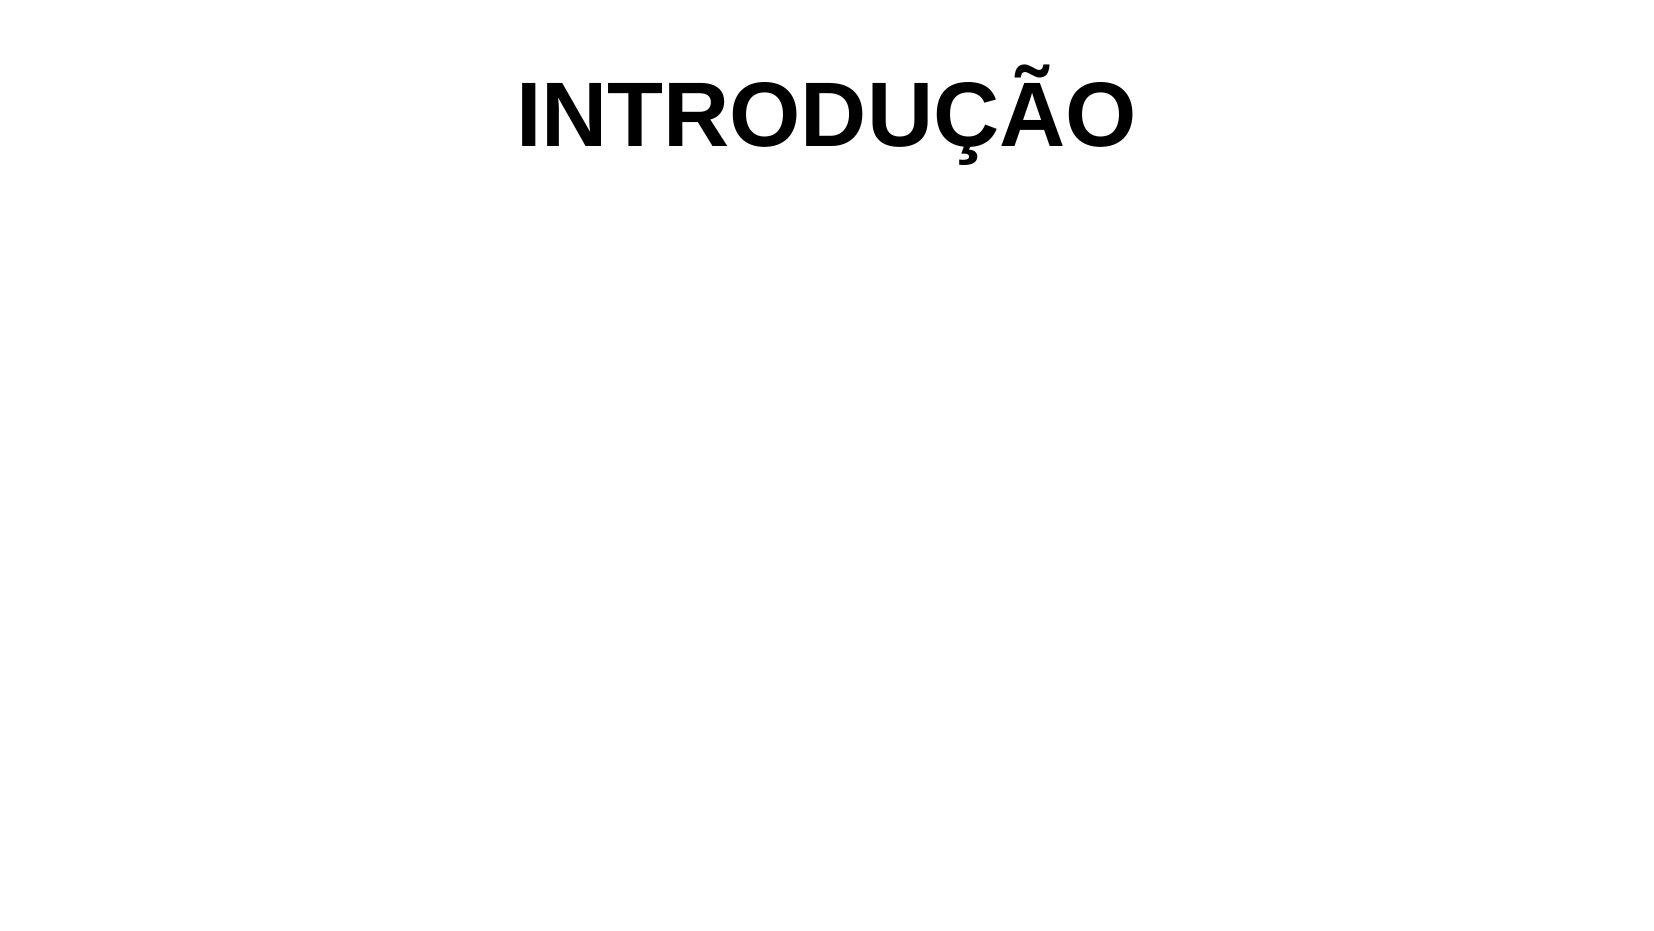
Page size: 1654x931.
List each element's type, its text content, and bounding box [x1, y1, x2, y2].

title INTRODUÇÃO [82, 37, 1571, 193]
